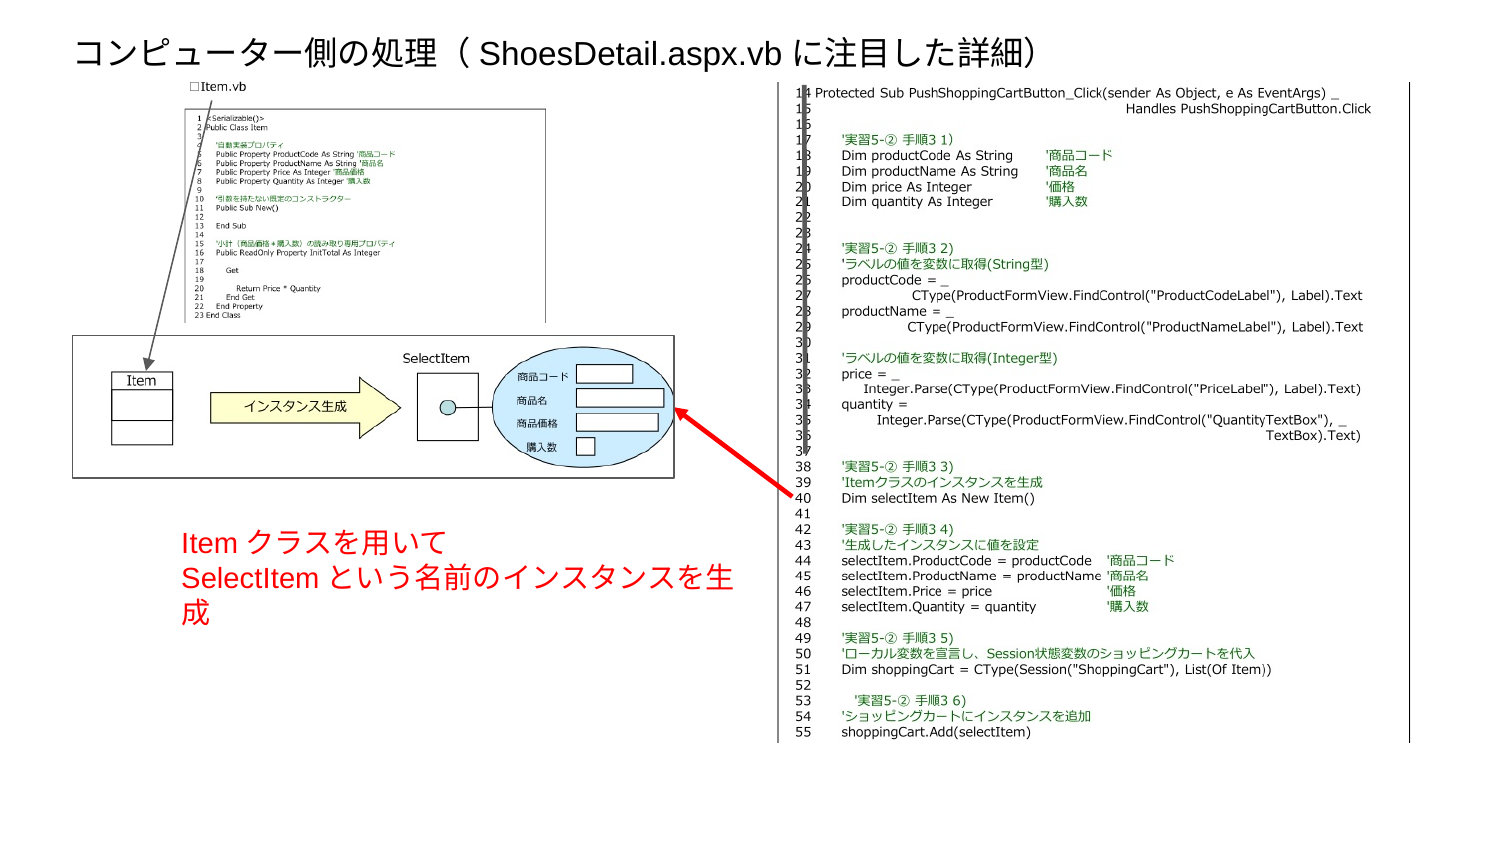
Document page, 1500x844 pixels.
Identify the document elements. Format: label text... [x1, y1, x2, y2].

text_box Itemクラスを用いて SelectItemという名前のインスタンスを生成 [166, 509, 779, 636]
title コンピューター側の処理（ShoesDetail.aspx.vbに注目した詳細） [57, 16, 1455, 69]
picture [183, 81, 546, 323]
picture [774, 82, 1427, 743]
picture [73, 336, 674, 478]
